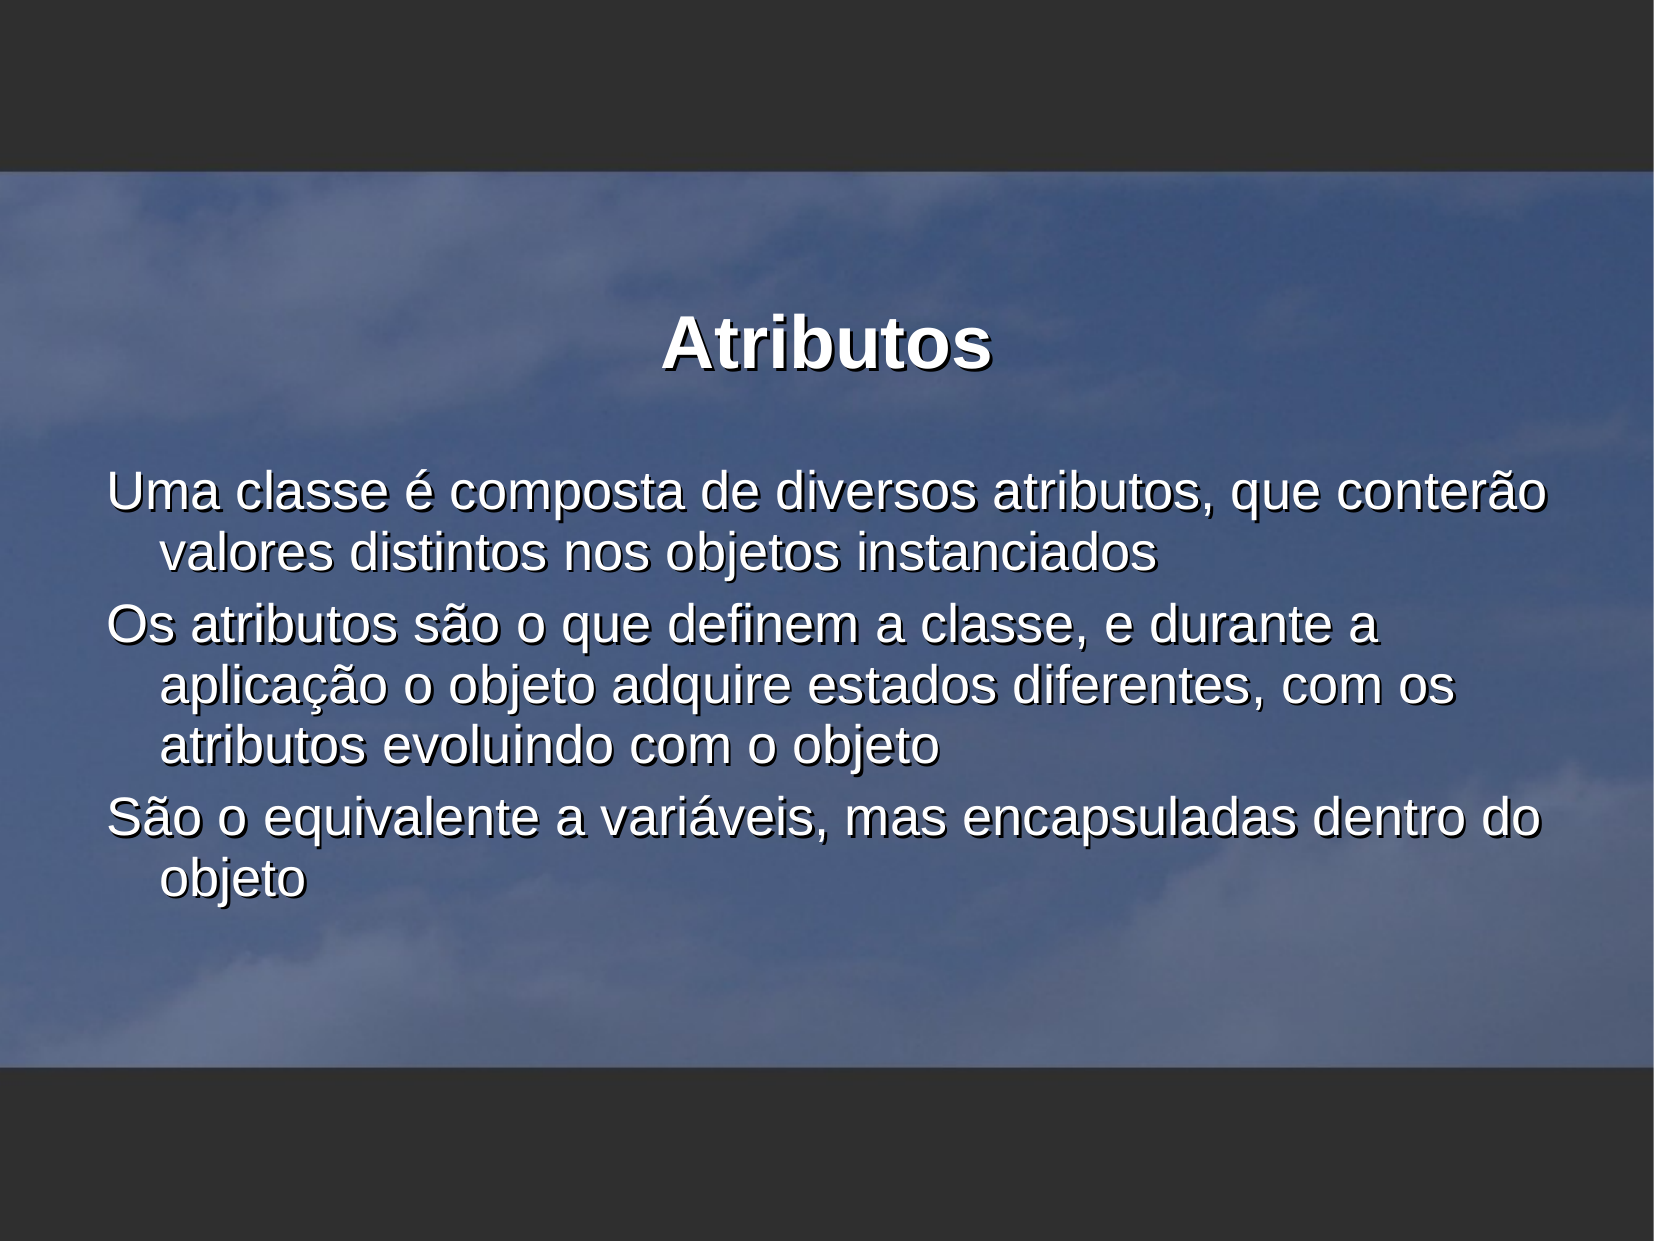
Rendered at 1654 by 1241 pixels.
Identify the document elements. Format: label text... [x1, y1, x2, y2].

picture [0, 0, 1654, 1241]
list Uma classe é composta de diversos atributos, que conterão valores distintos nos objetos instanciados Os atributos são o que definem a classe, e durante a aplicação o objeto adquire estados diferentes, com os atributos evoluindo com o objeto São o equivalente a variáveis, mas encapsuladas dentro do objeto [88, 460, 1565, 909]
title Atributos [88, 261, 1565, 424]
